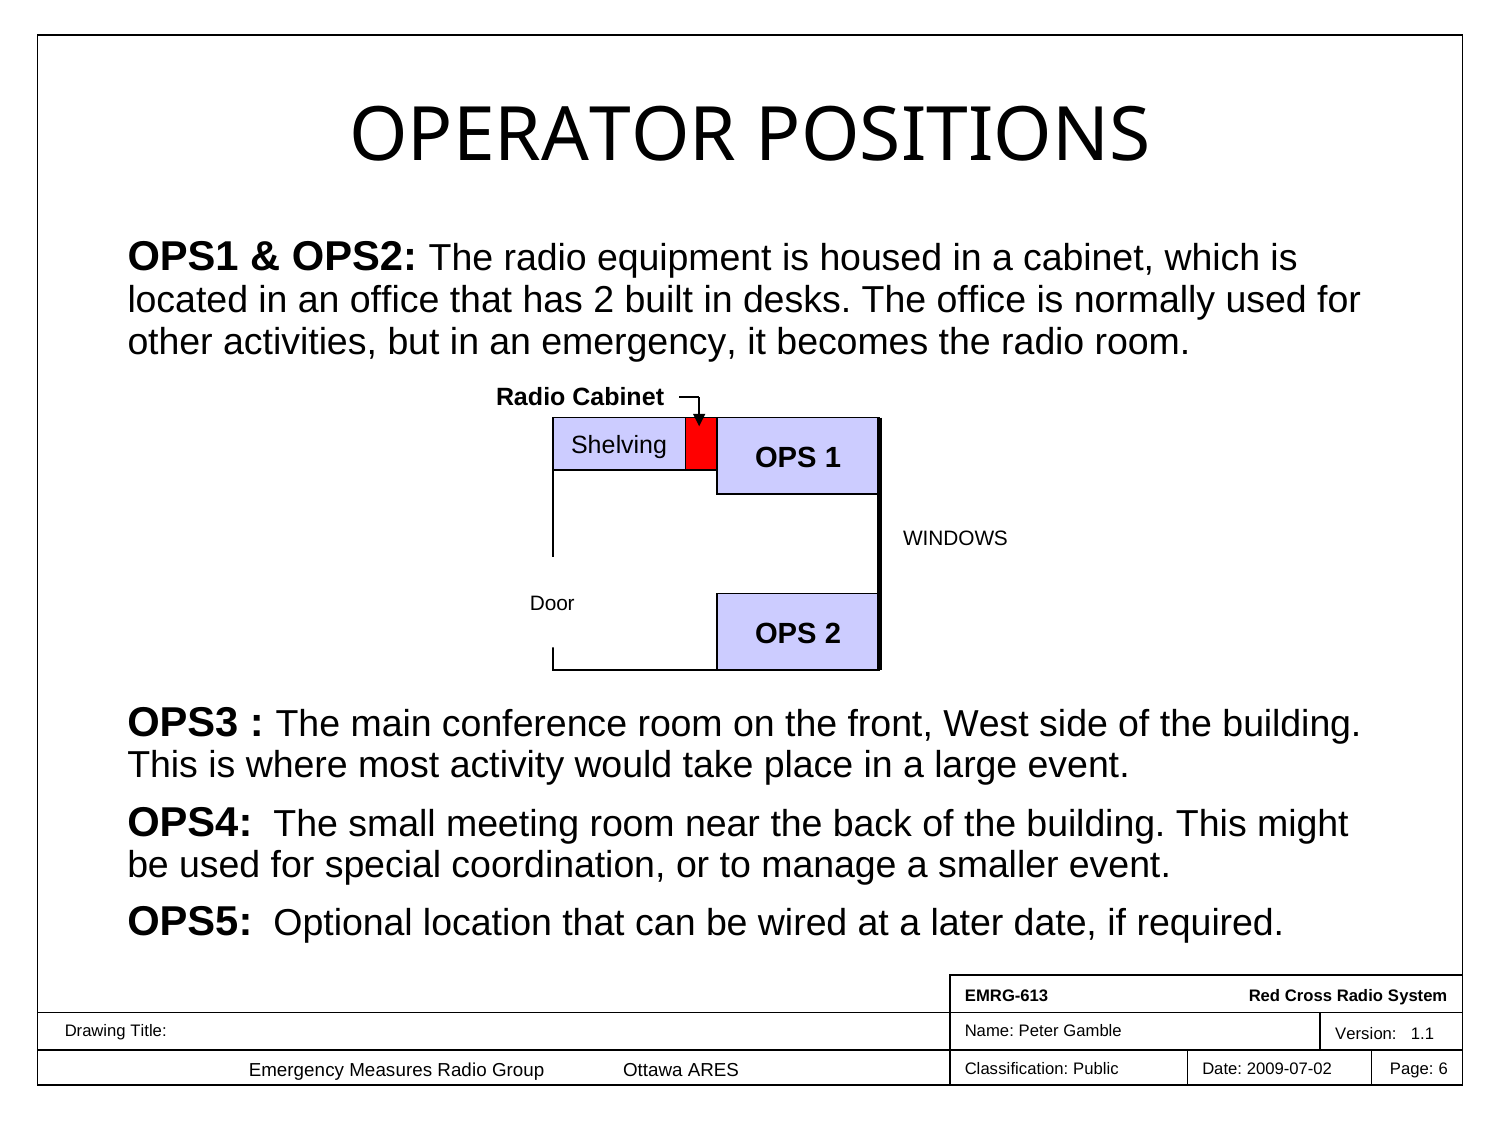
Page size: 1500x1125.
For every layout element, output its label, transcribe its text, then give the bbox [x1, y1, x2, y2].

text_box OPS 2 [716, 593, 880, 671]
text_box Emergency Measures Radio Group Ottawa ARES [50, 1049, 938, 1086]
text_box WINDOWS [888, 516, 1023, 558]
text_box Shelving [552, 417, 686, 471]
text_box Radio Cabinet [481, 372, 680, 419]
text_box [686, 417, 717, 471]
text_box OPS3 : The main conference room on the front, West side of the building. This is where most activity would take place in a large event. OPS4: The small meeting room near the back of the building. This might be used for special coordination, or to manage a smaller event. OPS5: Optional location that can be wired at a later date, if required. [112, 692, 1388, 976]
title OPERATOR POSITIONS [112, 37, 1388, 224]
text_box Page: <number> [1362, 1049, 1463, 1086]
text_box OPS 1 [716, 417, 880, 495]
text_box Door [515, 557, 591, 648]
list OPS1 & OPS2: The radio equipment is housed in a cabinet, which is located in an office that has 2 built in desks. The office is normally used for other activities, but in an emergency, it becomes the radio room. [112, 224, 1388, 426]
